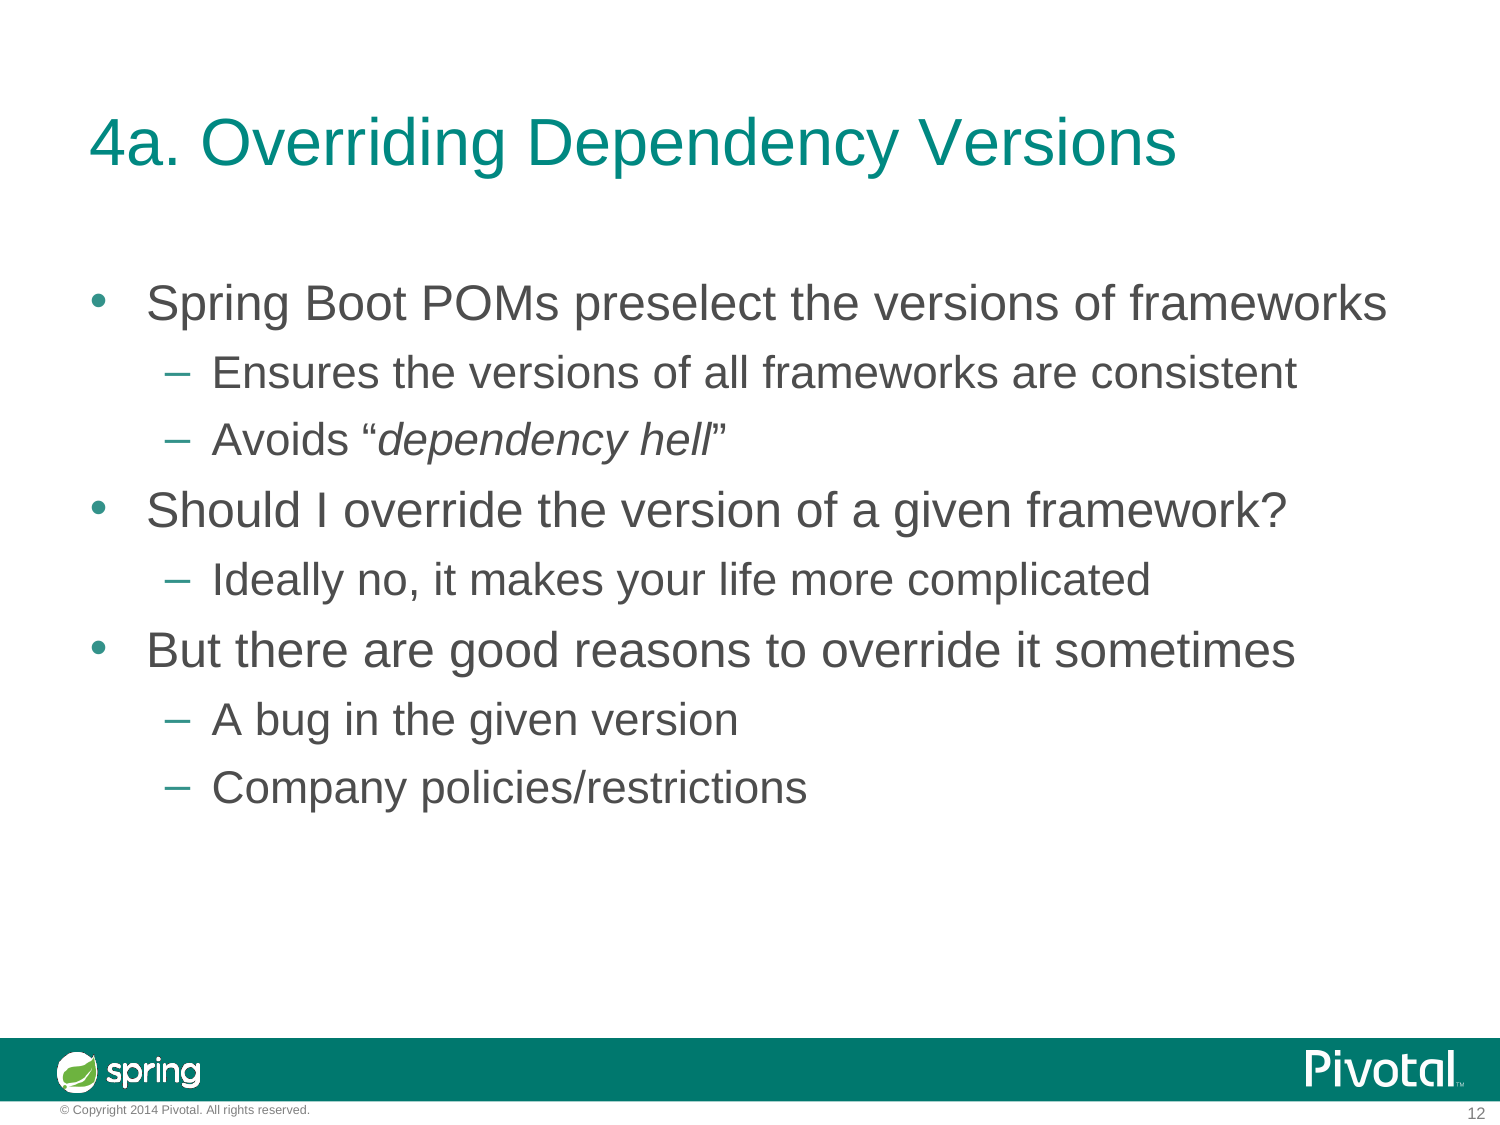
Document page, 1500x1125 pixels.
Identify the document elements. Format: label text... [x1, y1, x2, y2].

list Spring Boot POMs preselect the versions of frameworks Ensures the versions of all frameworks are consistent Avoids “dependency hell” Should I override the version of a given framework? Ideally no, it makes your life more complicated But there are good reasons to override it sometimes A bug in the given version Company policies/restrictions [75, 262, 1426, 931]
picture [1306, 1050, 1464, 1087]
picture [32, 1041, 210, 1103]
title 4a. Overriding Dependency Versions [75, 45, 1426, 233]
